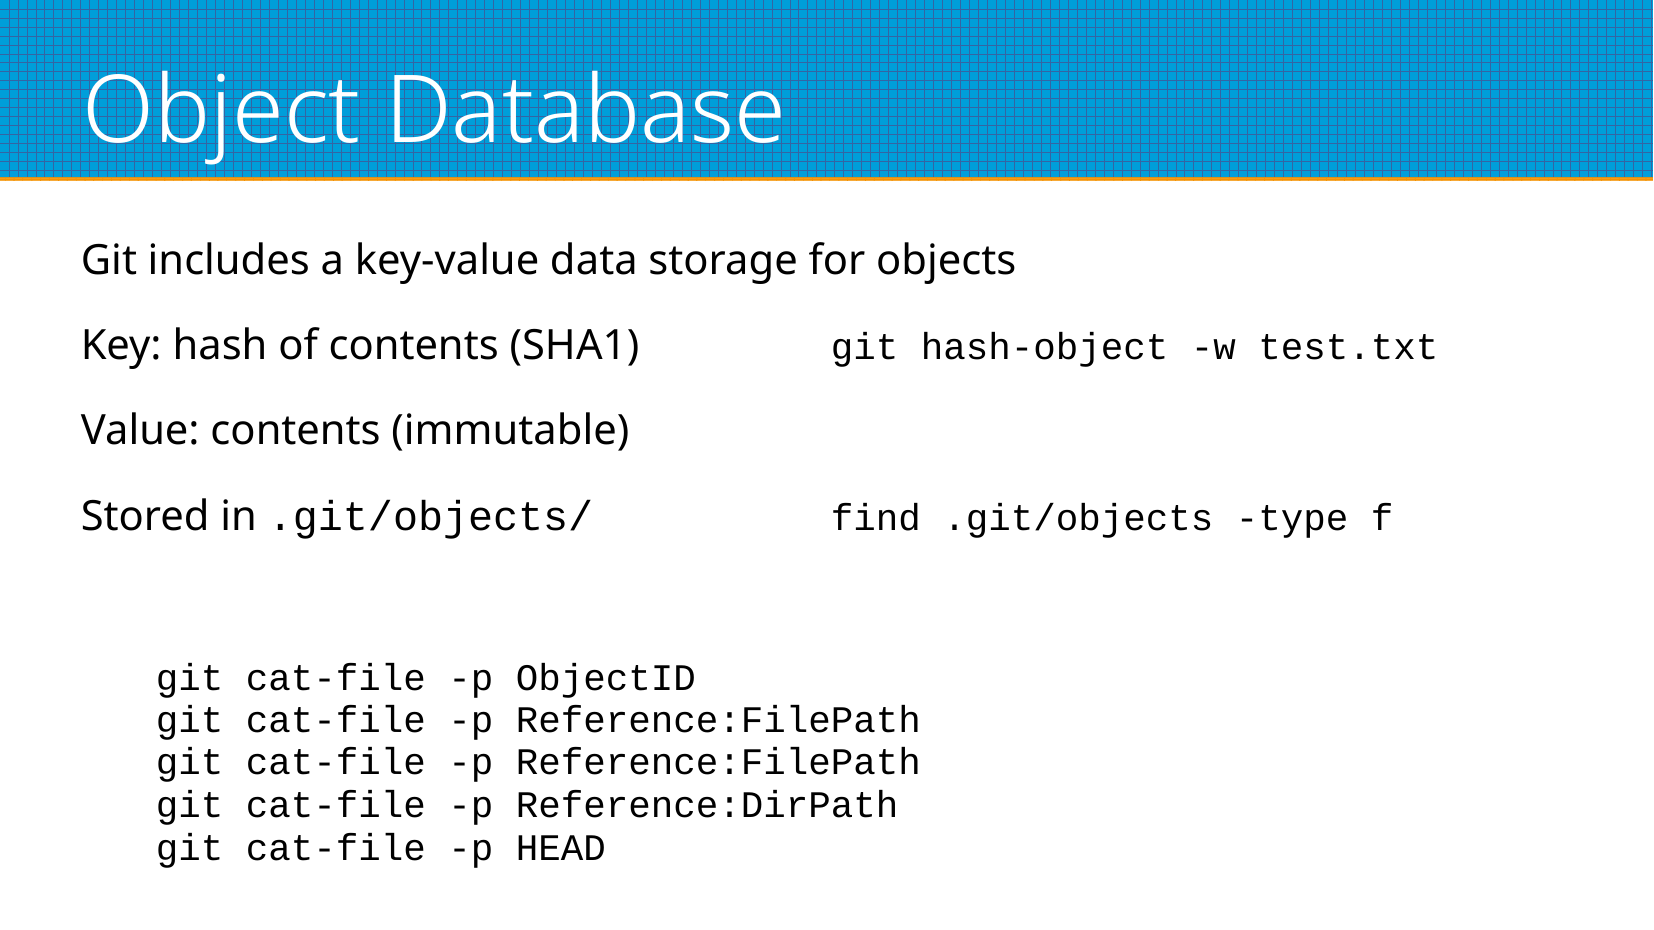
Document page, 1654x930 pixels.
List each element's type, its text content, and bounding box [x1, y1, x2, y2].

text_box Git includes a key-value data storage for objects Key: hash of contents (SHA1) git hash-object -w test.txt Value: contents (immutable) Stored in .git/objects/ find .git/objects -type f [75, 164, 1651, 666]
text_box git cat-file -p ObjectID git cat-file -p Reference:FilePath git cat-file -p Reference:FilePath git cat-file -p Reference:DirPath git cat-file -p HEAD [150, 666, 1163, 912]
title Object Database [82, 14, 1571, 164]
